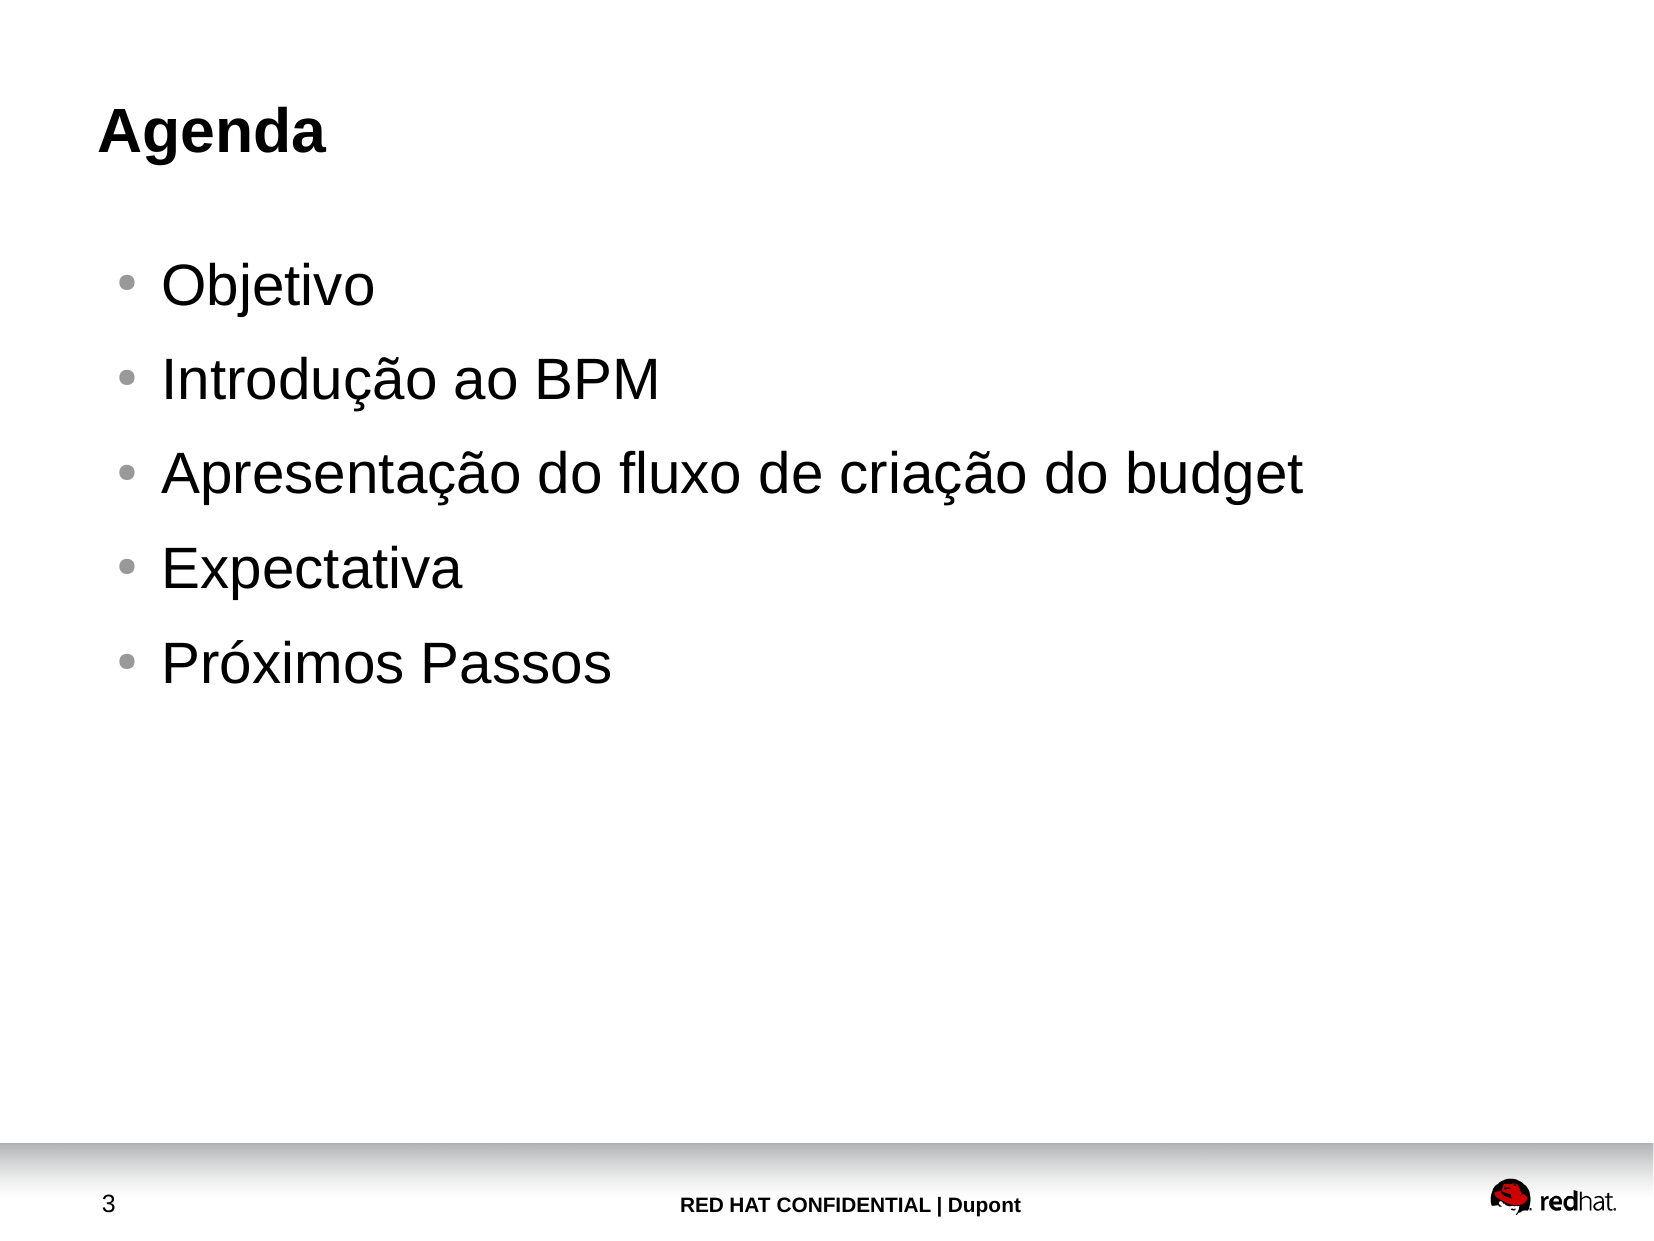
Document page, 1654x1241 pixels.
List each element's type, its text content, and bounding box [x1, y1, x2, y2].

text_box Agenda [82, 37, 1571, 226]
text_box Objetivo Introdução ao BPM Apresentação do fluxo de criação do budget Expectativa Próximos Passos [86, 244, 1576, 1039]
picture [0, 1143, 1654, 1241]
